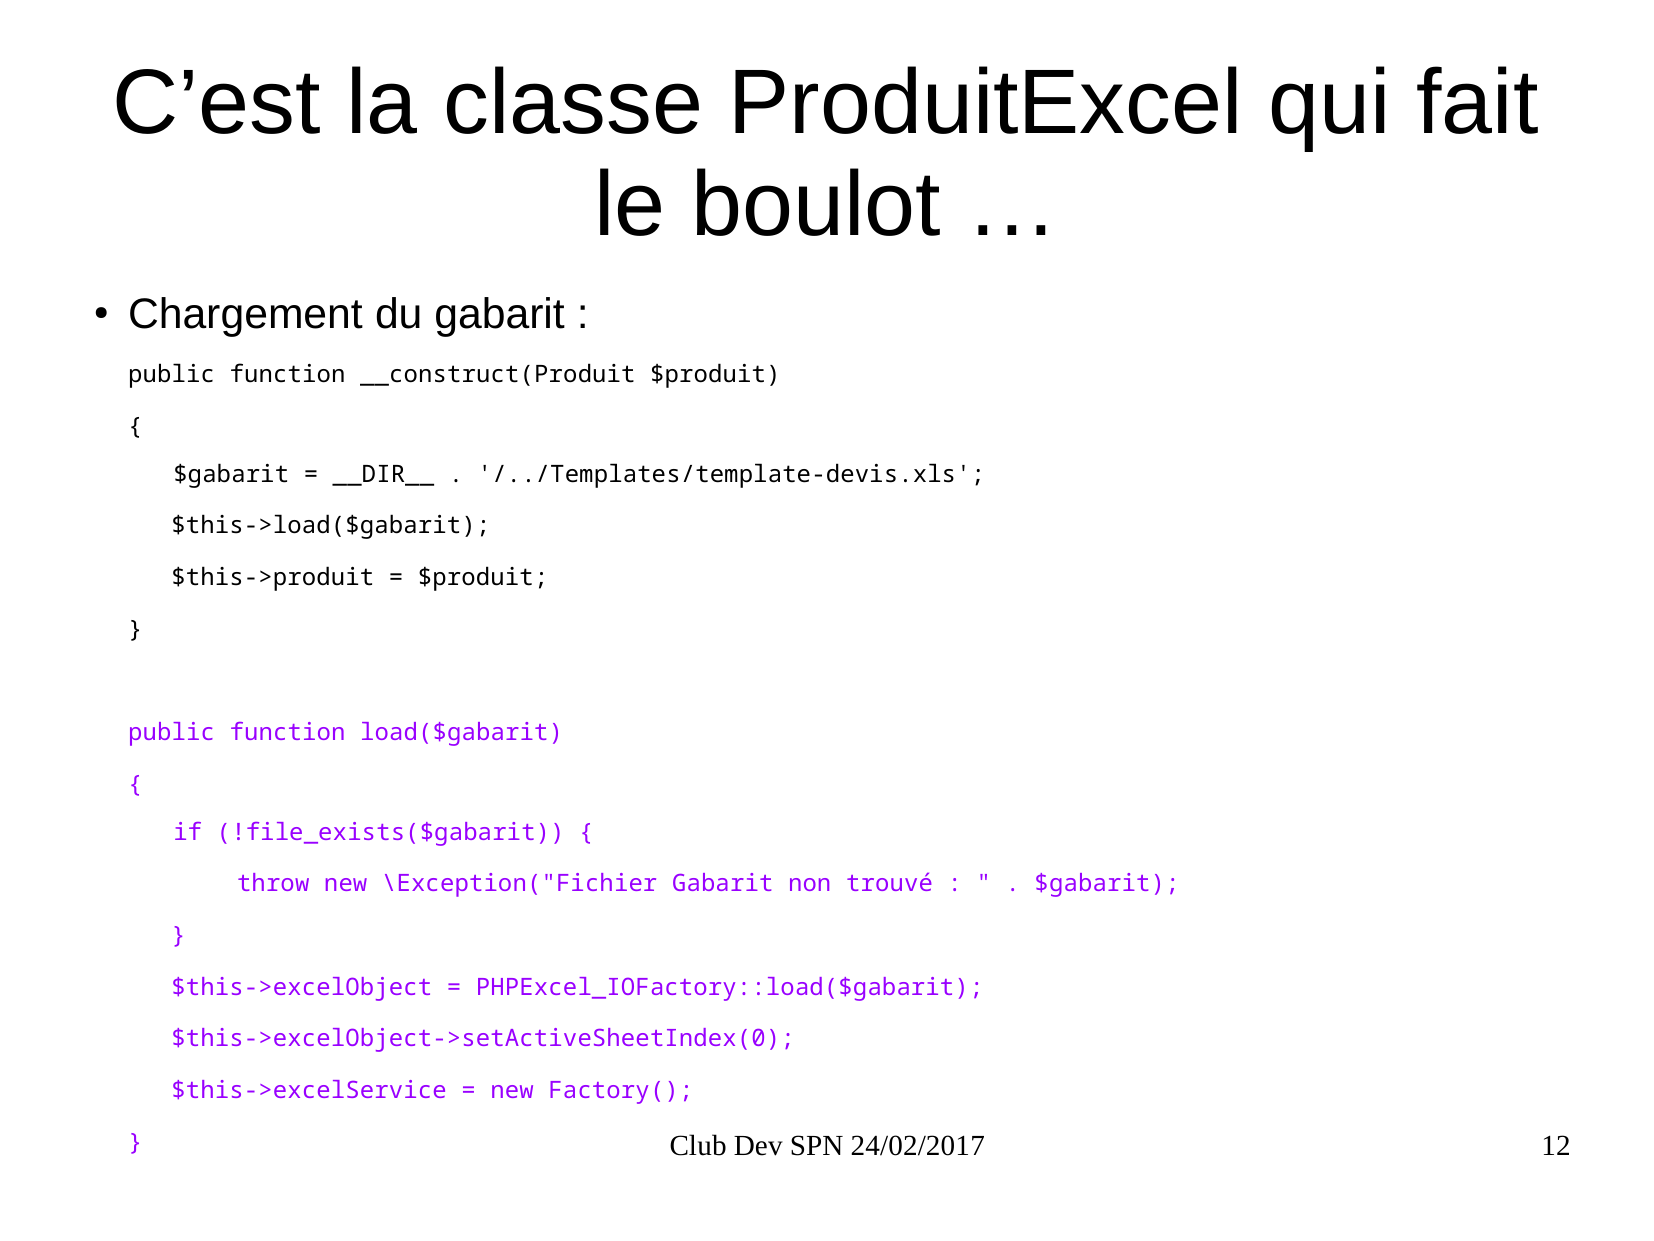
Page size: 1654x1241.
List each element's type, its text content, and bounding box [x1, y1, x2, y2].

title C’est la classe ProduitExcel qui fait le boulot … [82, 49, 1571, 257]
list Chargement du gabarit : public function __construct(Produit $produit) { $gabarit = __DIR__ . '/../Templates/template-devis.xls'; $this->load($gabarit); $this->produit = $produit; } public function load($gabarit) { if (!file_exists($gabarit)) { throw new \Exception("Fichier Gabarit non trouvé : " . $gabarit); } $this->excelObject = PHPExcel_IOFactory::load($gabarit); $this->excelObject->setActiveSheetIndex(0); $this->excelService = new Factory(); } [82, 290, 1571, 1158]
